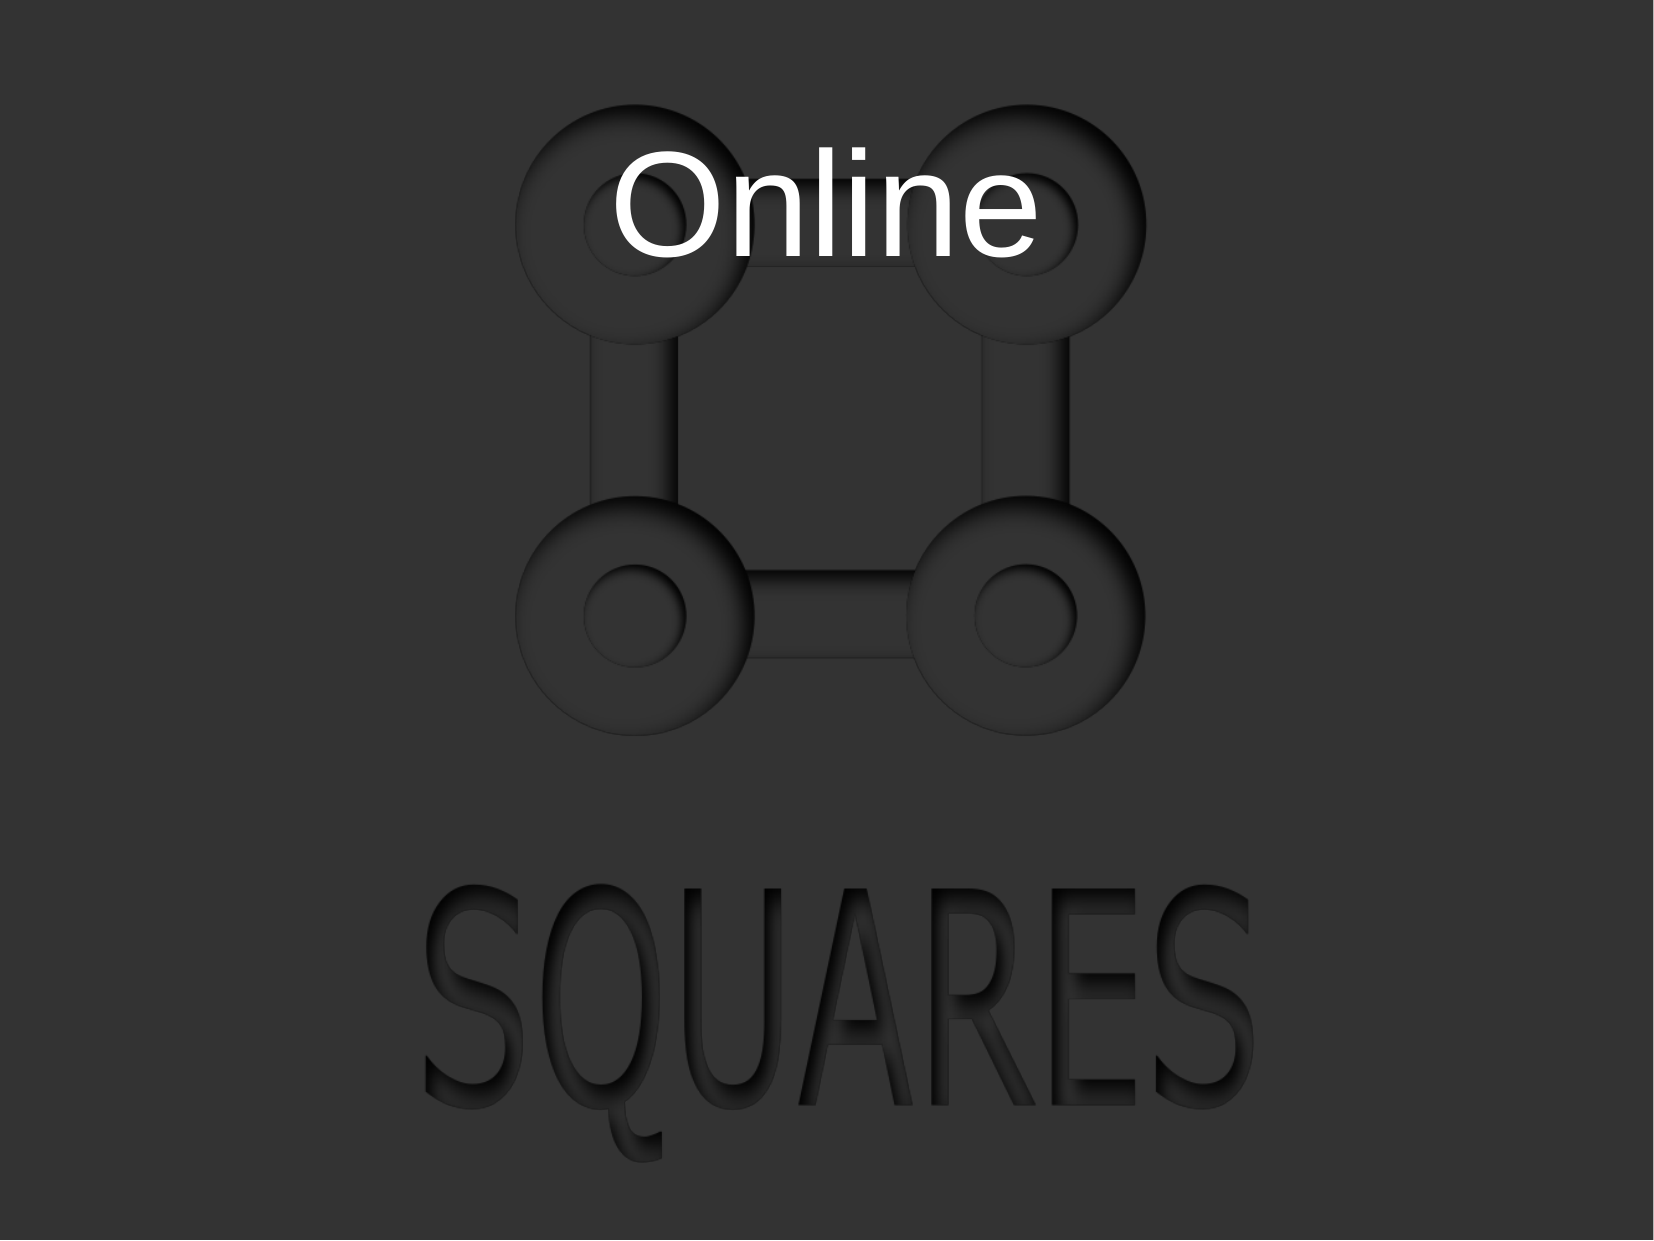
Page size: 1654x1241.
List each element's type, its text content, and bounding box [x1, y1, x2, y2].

title Online [82, 17, 1571, 289]
picture [343, 289, 1336, 1241]
